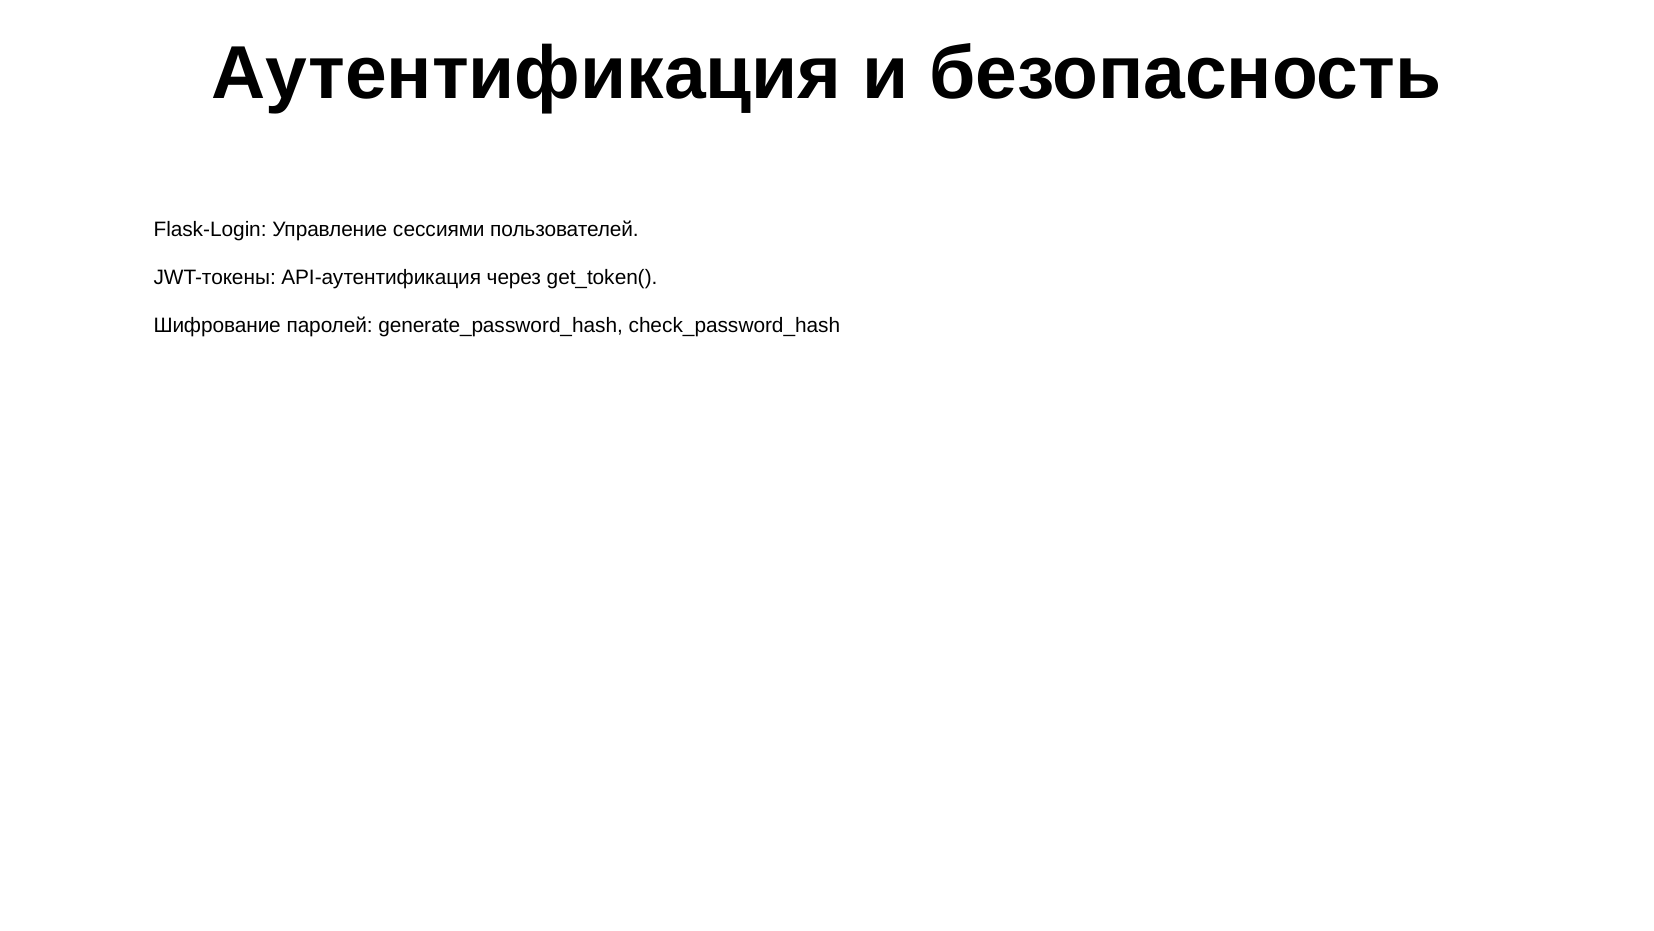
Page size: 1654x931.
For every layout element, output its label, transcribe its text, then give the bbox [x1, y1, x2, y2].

title Аутентификация и безопасность [82, 30, 1571, 199]
list Flask-Login: Управление сессиями пользователей. JWT-токены: API-аутентификация через get_token(). Шифрование паролей: generate_password_hash, check_password_hash [82, 217, 1571, 758]
